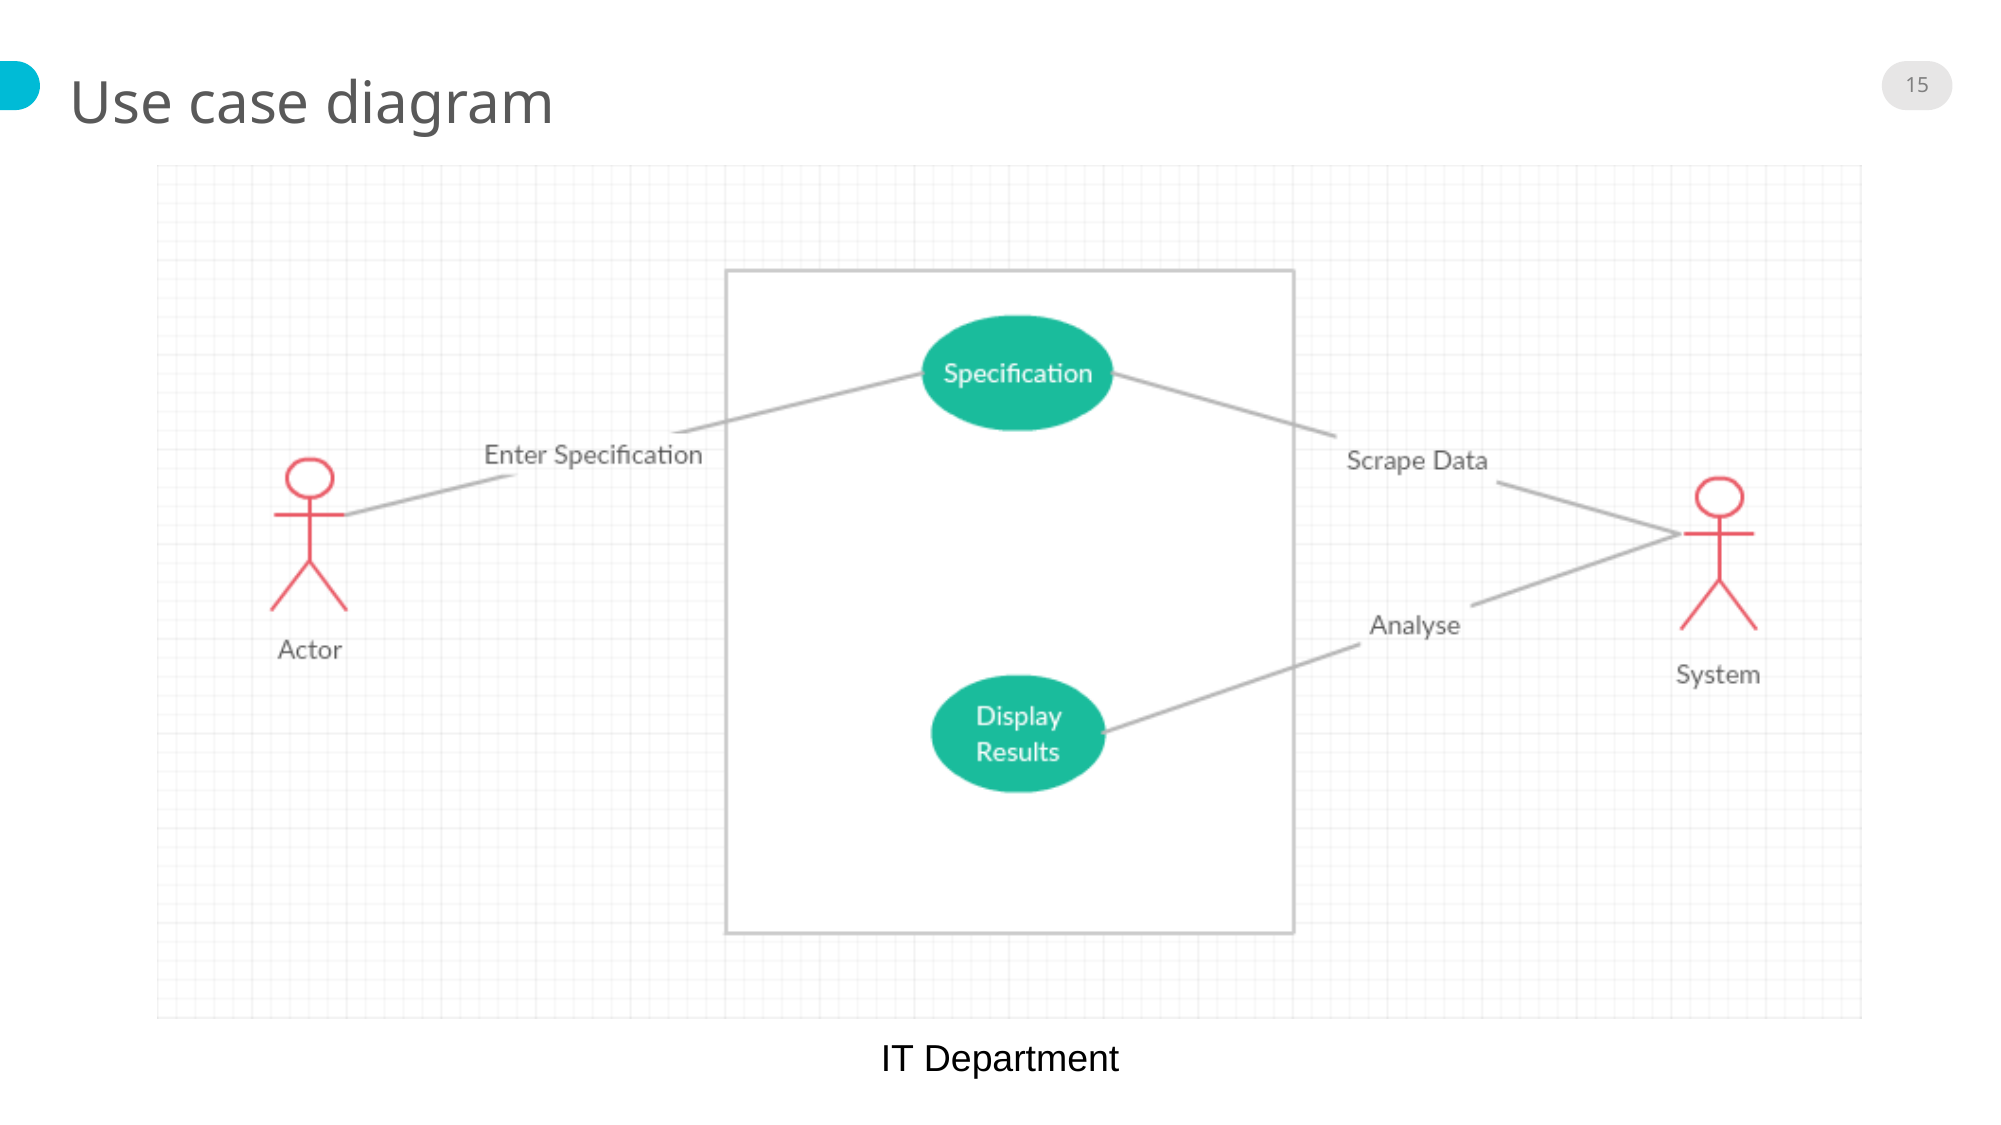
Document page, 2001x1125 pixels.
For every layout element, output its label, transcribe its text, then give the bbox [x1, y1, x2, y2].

text_box IT Department [865, 1029, 1135, 1087]
text_box <number> [1881, 53, 1953, 118]
text_box Use case diagram [54, 65, 1844, 138]
picture [157, 165, 1862, 1019]
